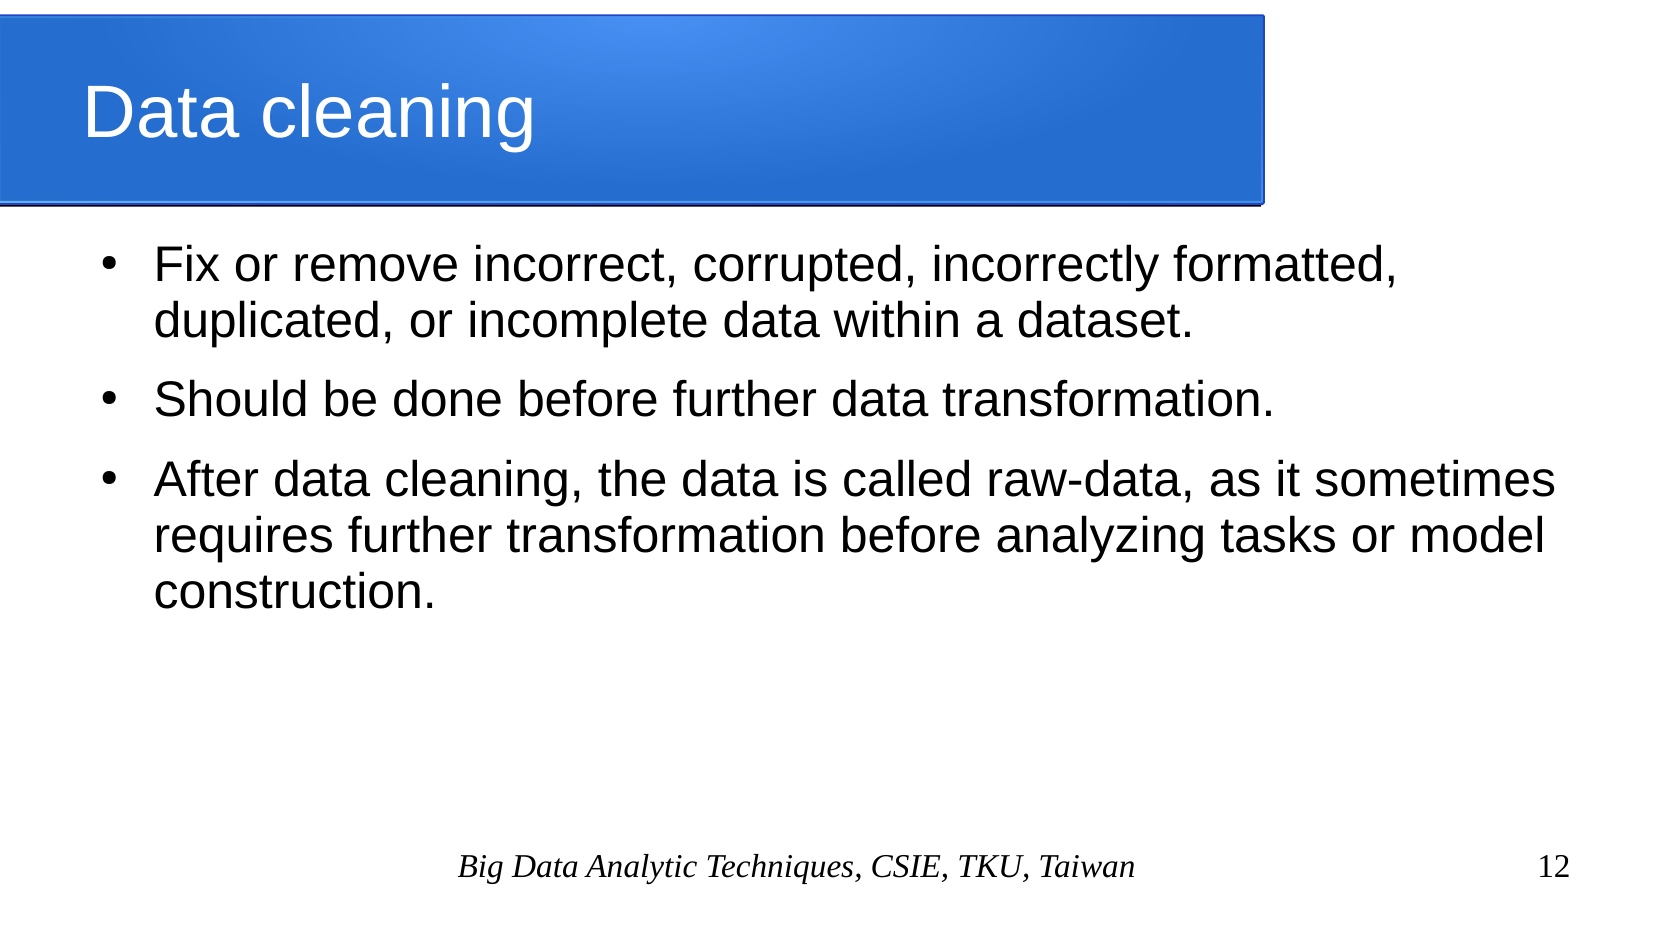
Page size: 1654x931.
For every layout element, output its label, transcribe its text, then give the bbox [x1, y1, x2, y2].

title Data cleaning [82, 35, 1235, 189]
list Fix or remove incorrect, corrupted, incorrectly formatted, duplicated, or incomplete data within a dataset. Should be done before further data transformation. After data cleaning, the data is called raw-data, as it sometimes requires further transformation before analyzing tasks or model construction. [82, 236, 1571, 776]
